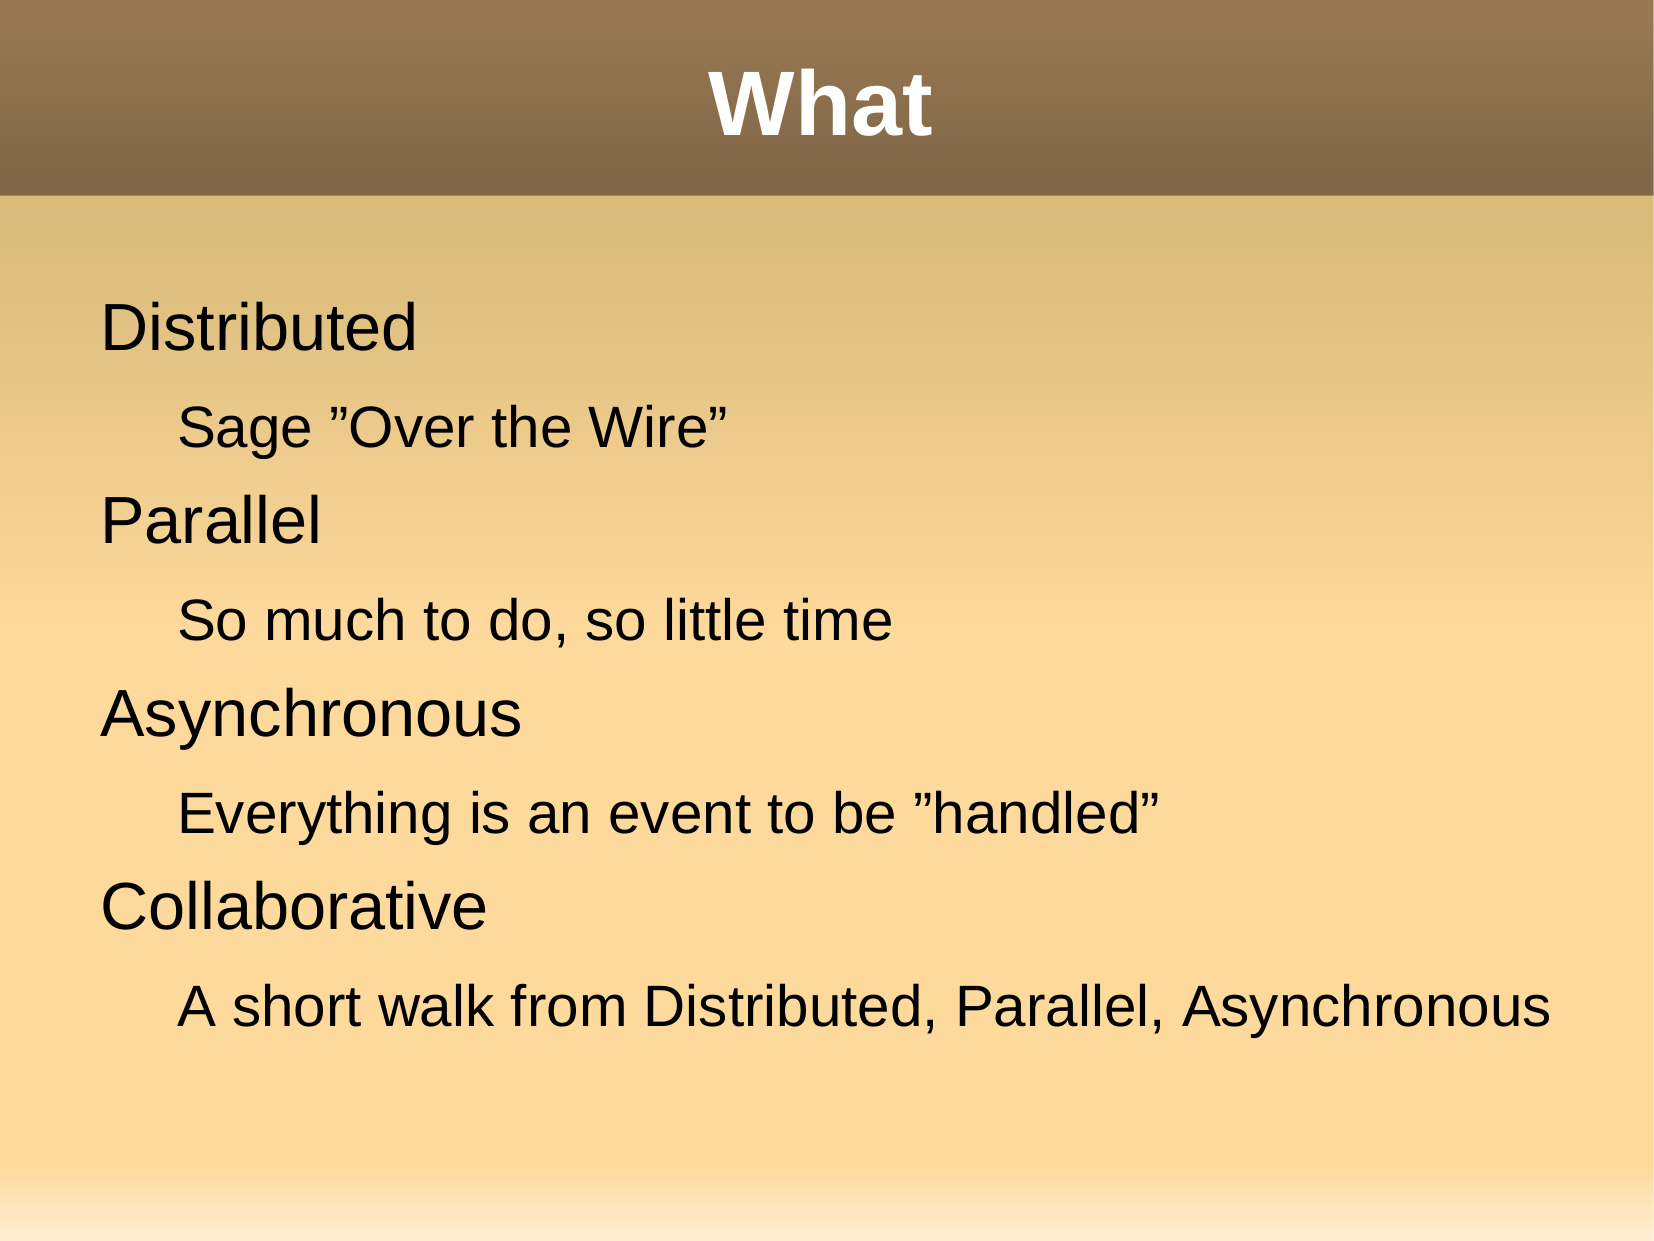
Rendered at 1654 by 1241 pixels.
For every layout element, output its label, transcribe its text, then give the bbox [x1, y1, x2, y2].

title What [76, 0, 1565, 208]
picture [0, 0, 1654, 1241]
list Distributed Sage ”Over the Wire” Parallel So much to do, so little time Asynchronous Everything is an event to be ”handled” Collaborative A short walk from Distributed, Parallel, Asynchronous [82, 290, 1571, 1174]
